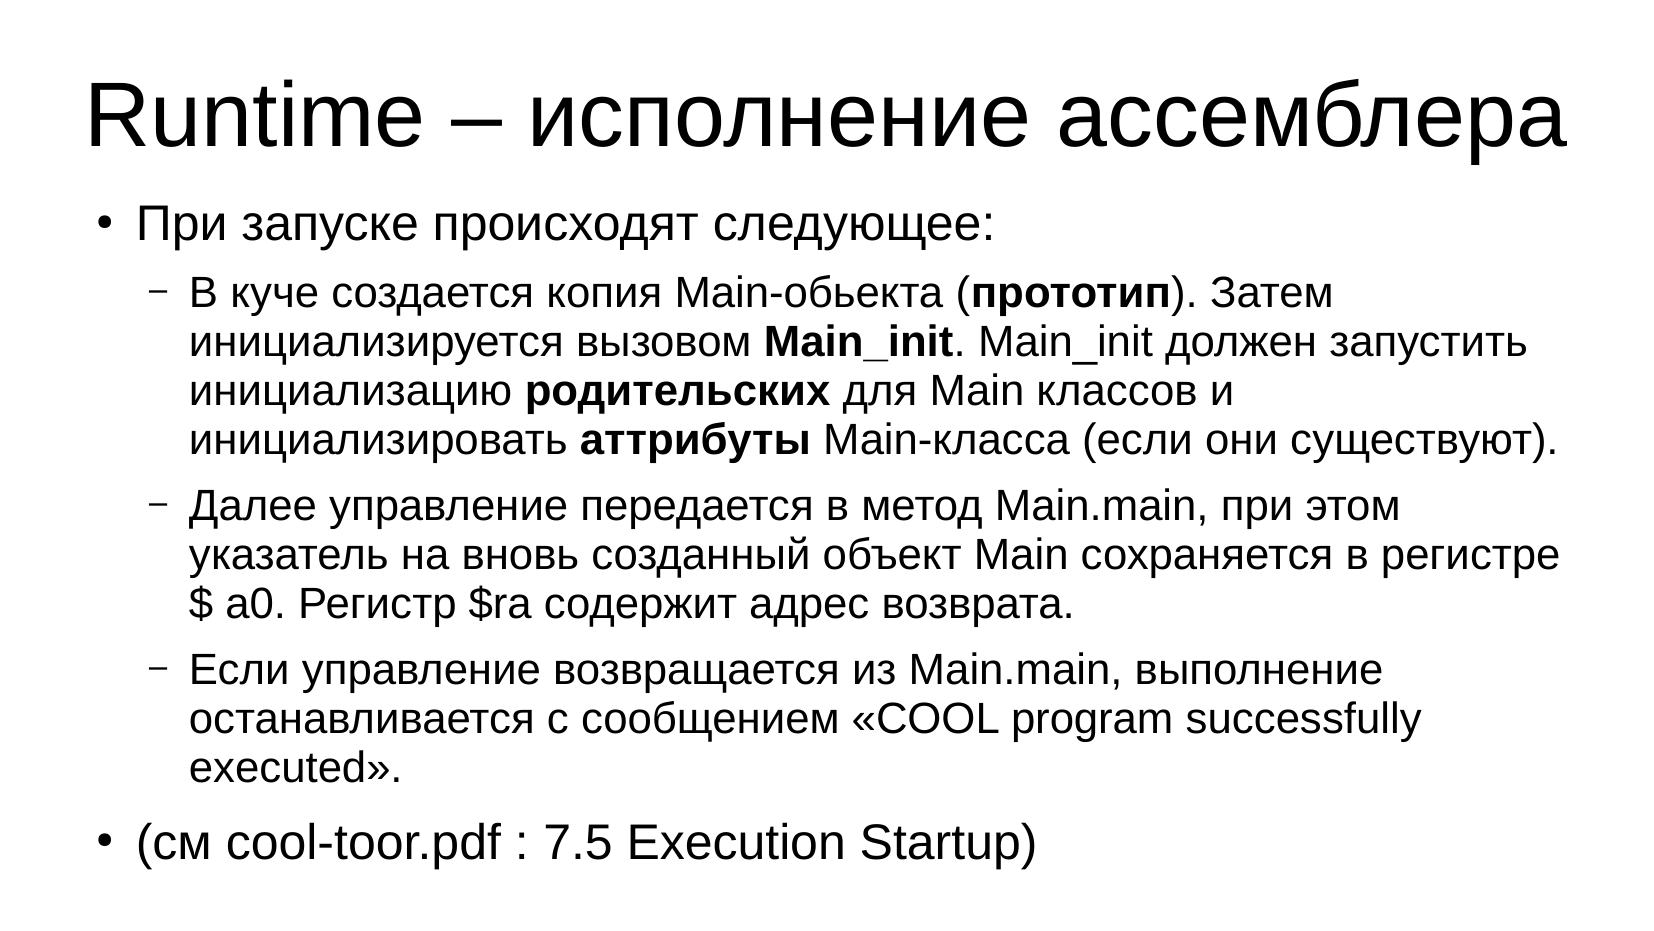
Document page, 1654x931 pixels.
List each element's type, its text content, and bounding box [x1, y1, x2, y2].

list При запуске происходят следующее: В куче создается копия Main-обьекта (прототип). Затем инициализируется вызовом Main_init. Main_init должен запустить инициализацию родительских для Main классов и инициализировать аттрибуты Main-класса (если они существуют). Далее управление передается в метод Main.main, при этом указатель на вновь созданный объект Main сохраняется в регистре $ a0. Регистр $ra содержит адрес возврата. Если управление возвращается из Main.main, выполнение останавливается с сообщением «COOL program successfully executed». (см cool-toor.pdf : 7.5 Execution Startup) [82, 195, 1571, 886]
title Runtime – исполнение ассемблера [82, 37, 1571, 193]
